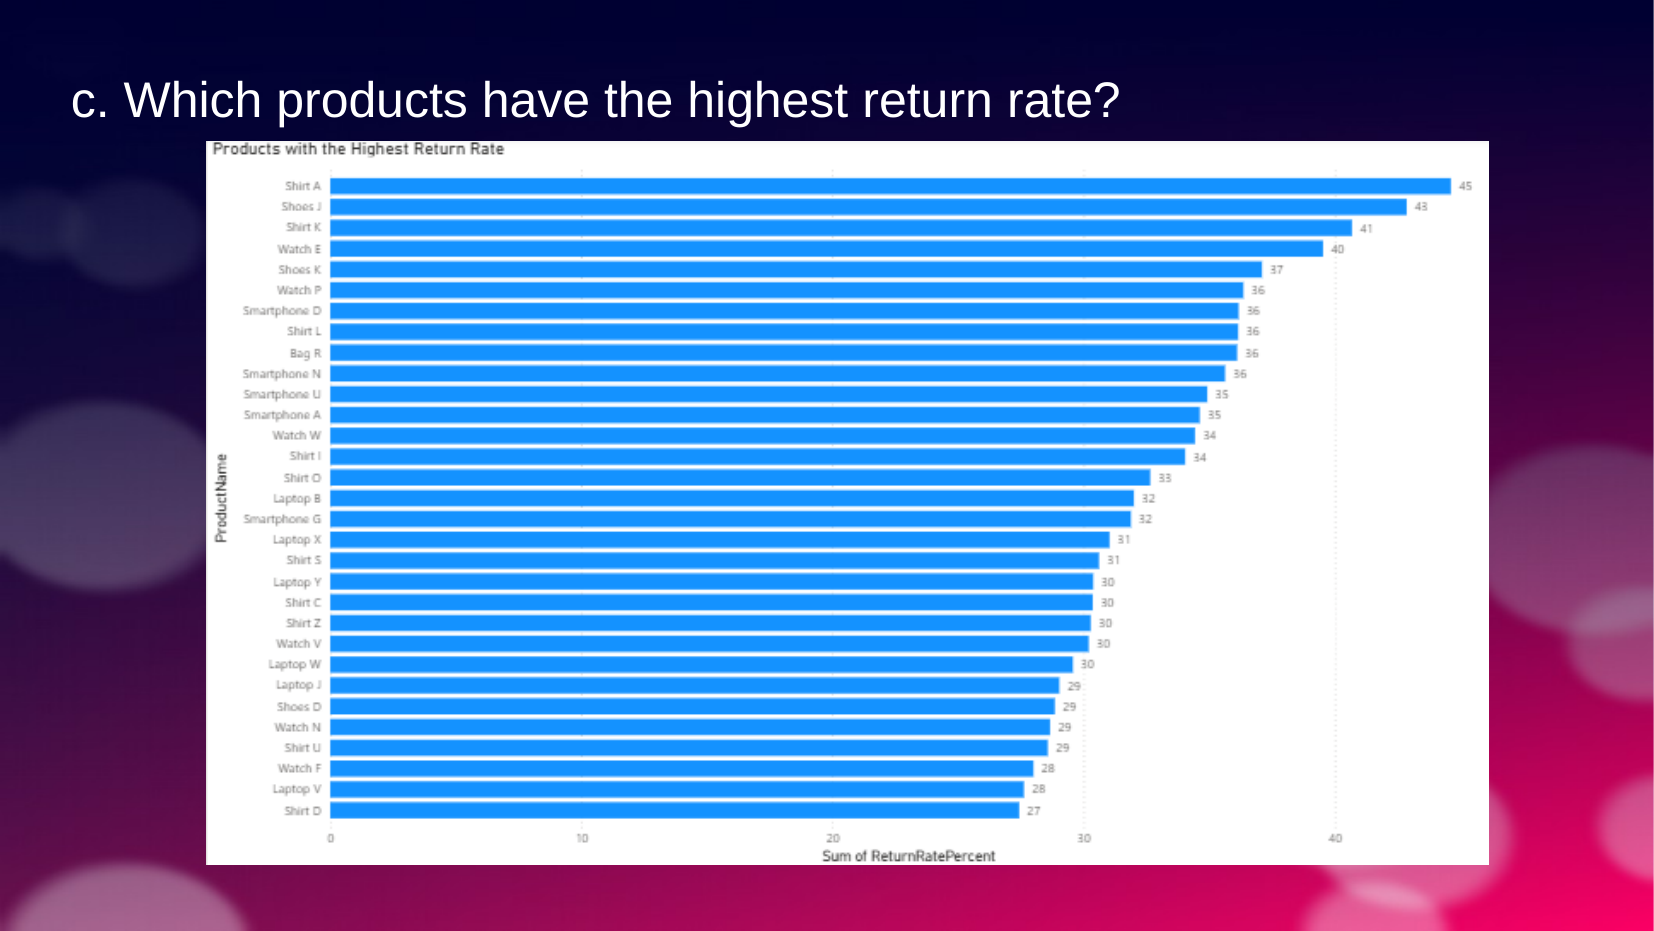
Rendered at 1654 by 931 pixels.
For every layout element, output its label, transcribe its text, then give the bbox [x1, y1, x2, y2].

picture [206, 141, 1489, 865]
list c. Which products have the highest return rate? [70, 67, 1559, 544]
